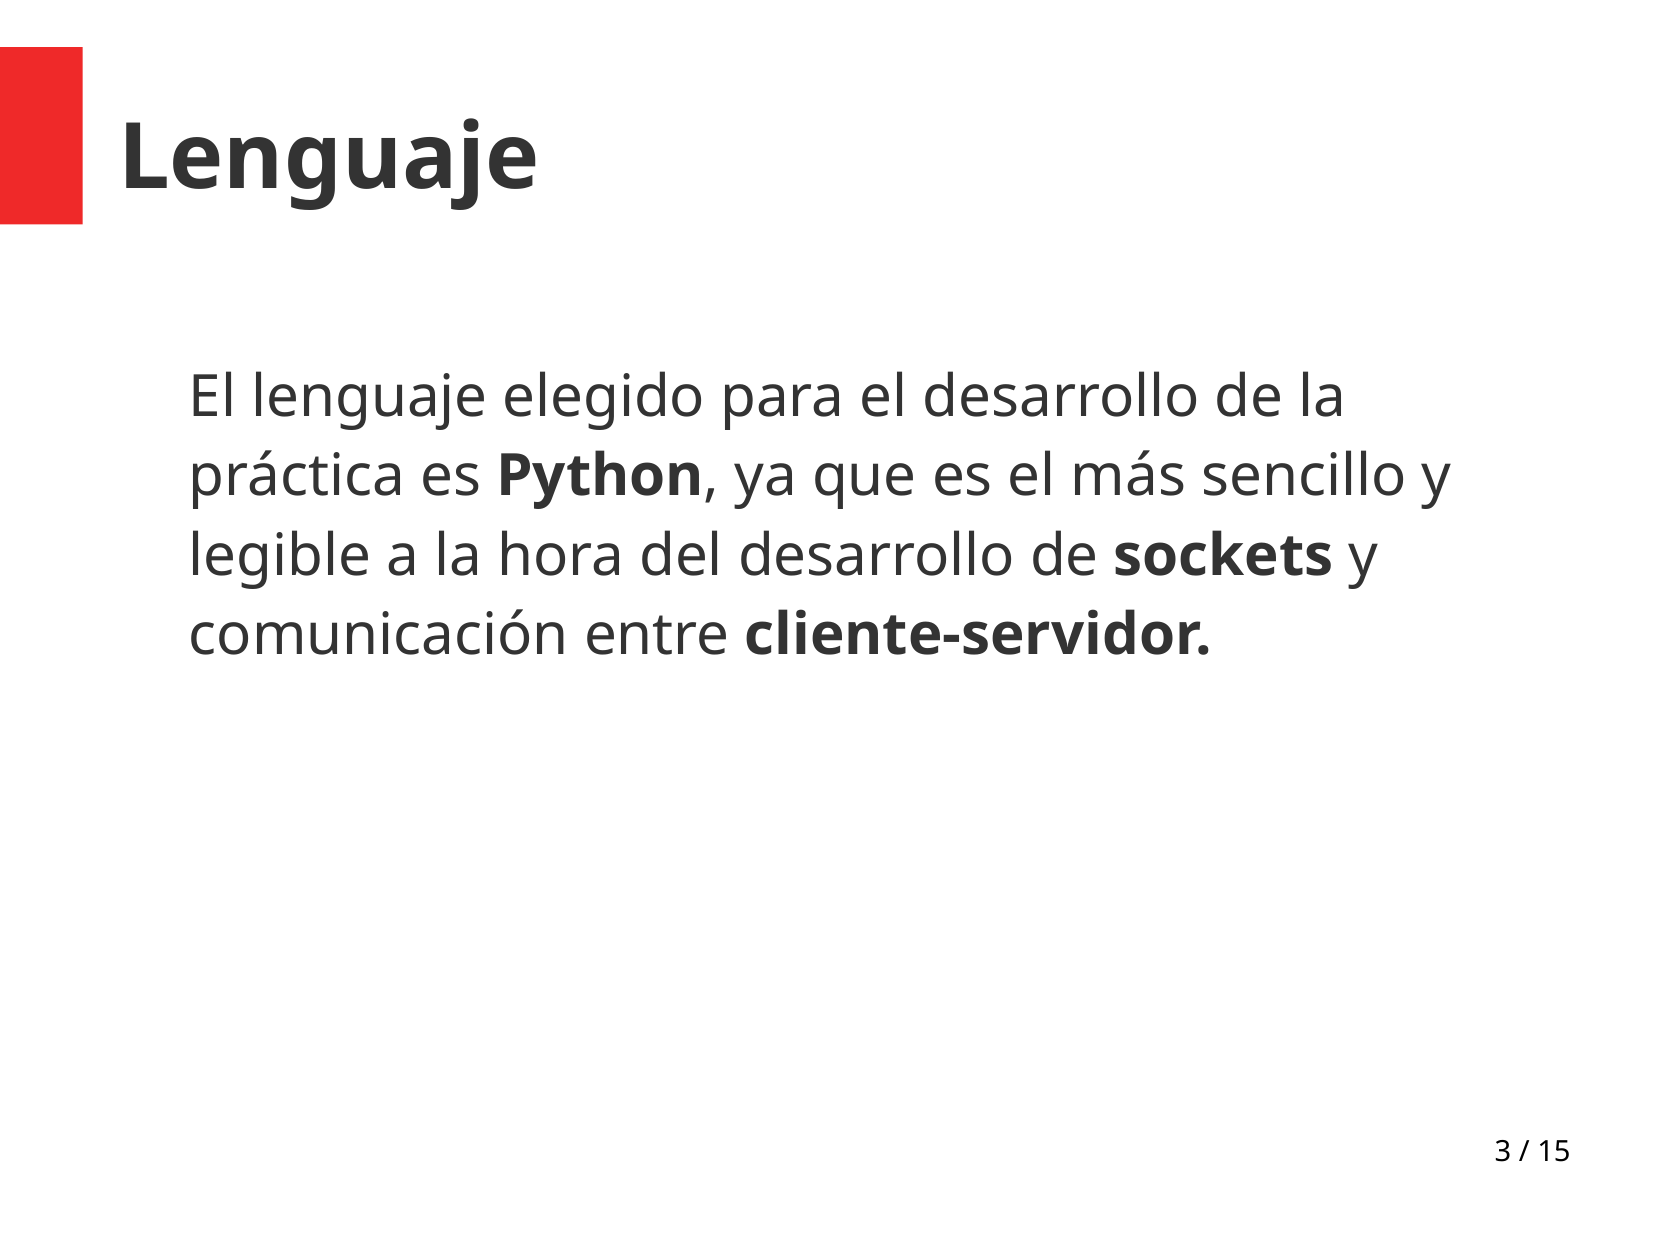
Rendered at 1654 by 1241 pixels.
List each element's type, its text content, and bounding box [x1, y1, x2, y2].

title Lenguaje [118, 49, 1571, 257]
list El lenguaje elegido para el desarrollo de la práctica es Python, ya que es el más sencillo y legible a la hora del desarrollo de sockets y comunicación entre cliente-servidor. [118, 354, 1536, 1074]
